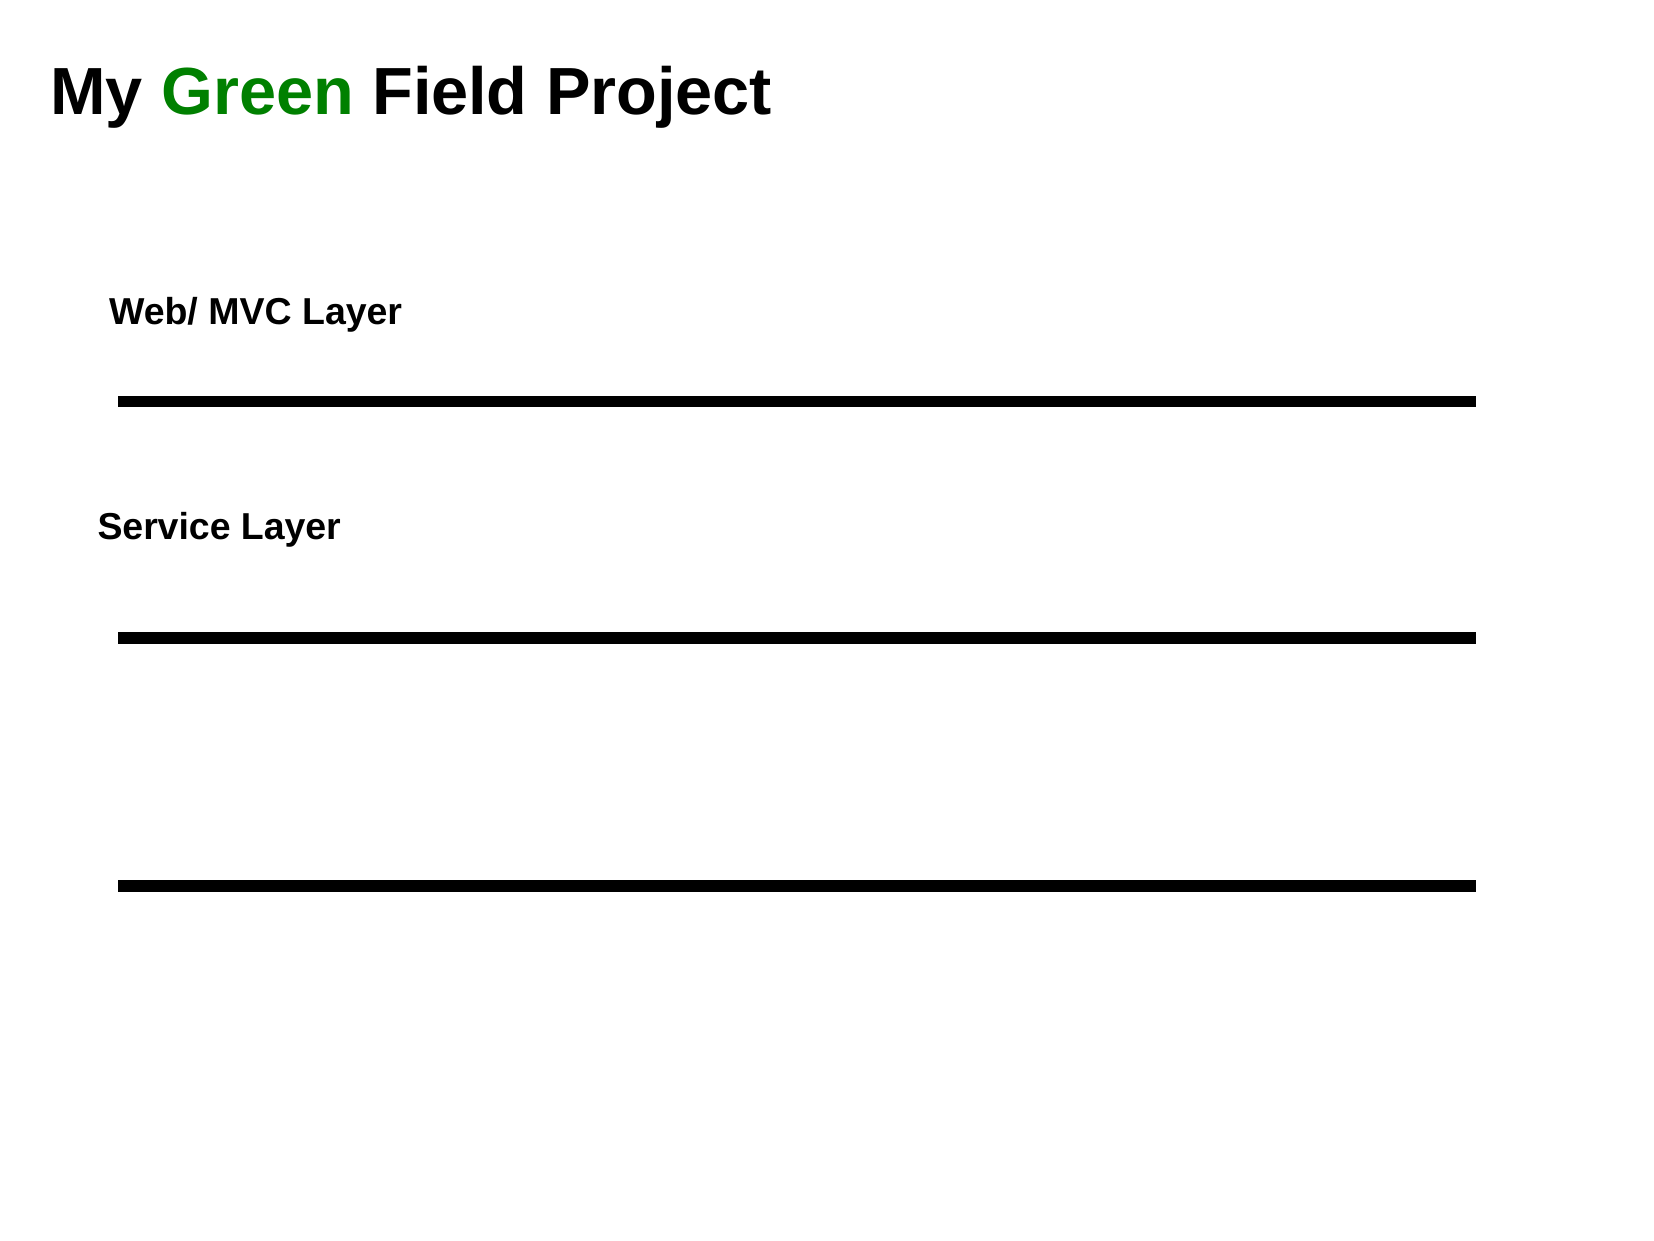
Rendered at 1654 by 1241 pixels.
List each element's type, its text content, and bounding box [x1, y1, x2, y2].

text_box Service Layer [82, 498, 356, 556]
text_box Web/ MVC Layer [94, 283, 417, 341]
text_box My Green Field Project [35, 47, 789, 137]
